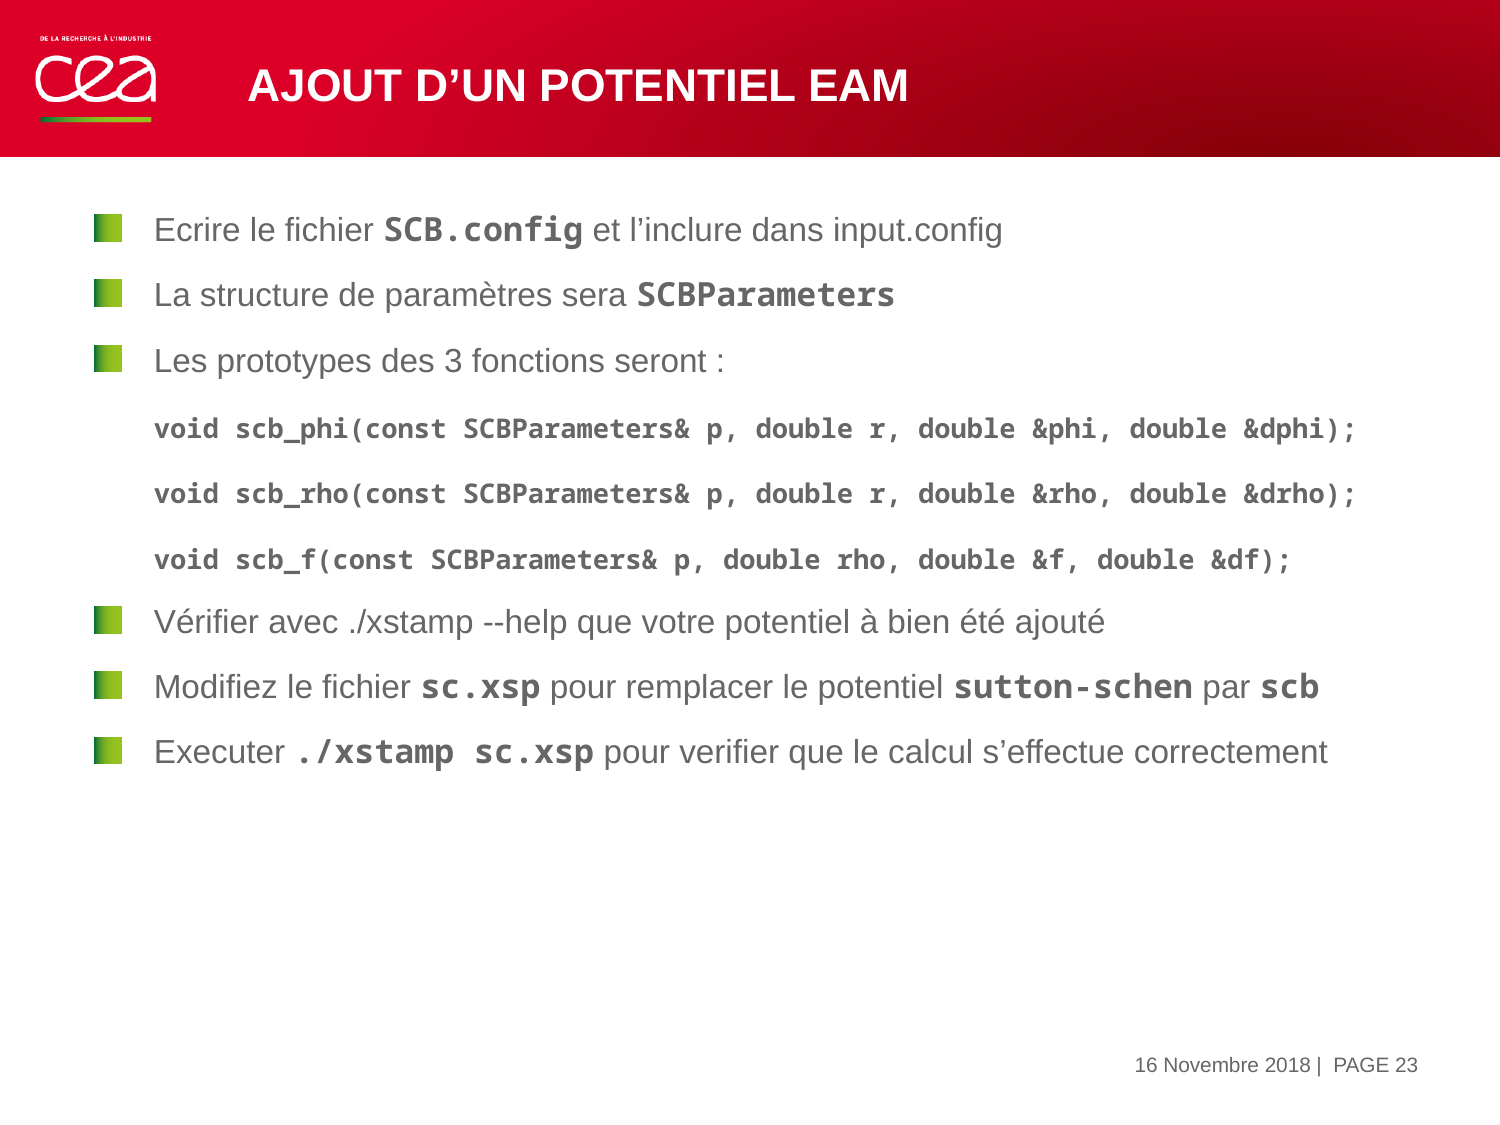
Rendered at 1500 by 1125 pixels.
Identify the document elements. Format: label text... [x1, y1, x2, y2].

slide_number | PAGE <number> [1316, 1034, 1500, 1094]
title Ajout d’un Potentiel EAM [247, 8, 1436, 158]
list Ecrire le fichier SCB.config et l’inclure dans input.config La structure de paramètres sera SCBParameters Les prototypes des 3 fonctions seront : void scb_phi(const SCBParameters& p, double r, double &phi, double &dphi); void scb_rho(const SCBParameters& p, double r, double &rho, double &drho); void scb_f(const SCBParameters& p, double rho, double &f, double &df); Vérifier avec ./xstamp --help que votre potentiel à bien été ajouté Modifiez le fichier sc.xsp pour remplacer le potentiel sutton-schen par scb Executer ./xstamp sc.xsp pour verifier que le calcul s’effectue correctement [94, 208, 1436, 1024]
picture [0, 0, 1500, 157]
footer 16 Novembre 2018 [336, 1034, 1311, 1095]
